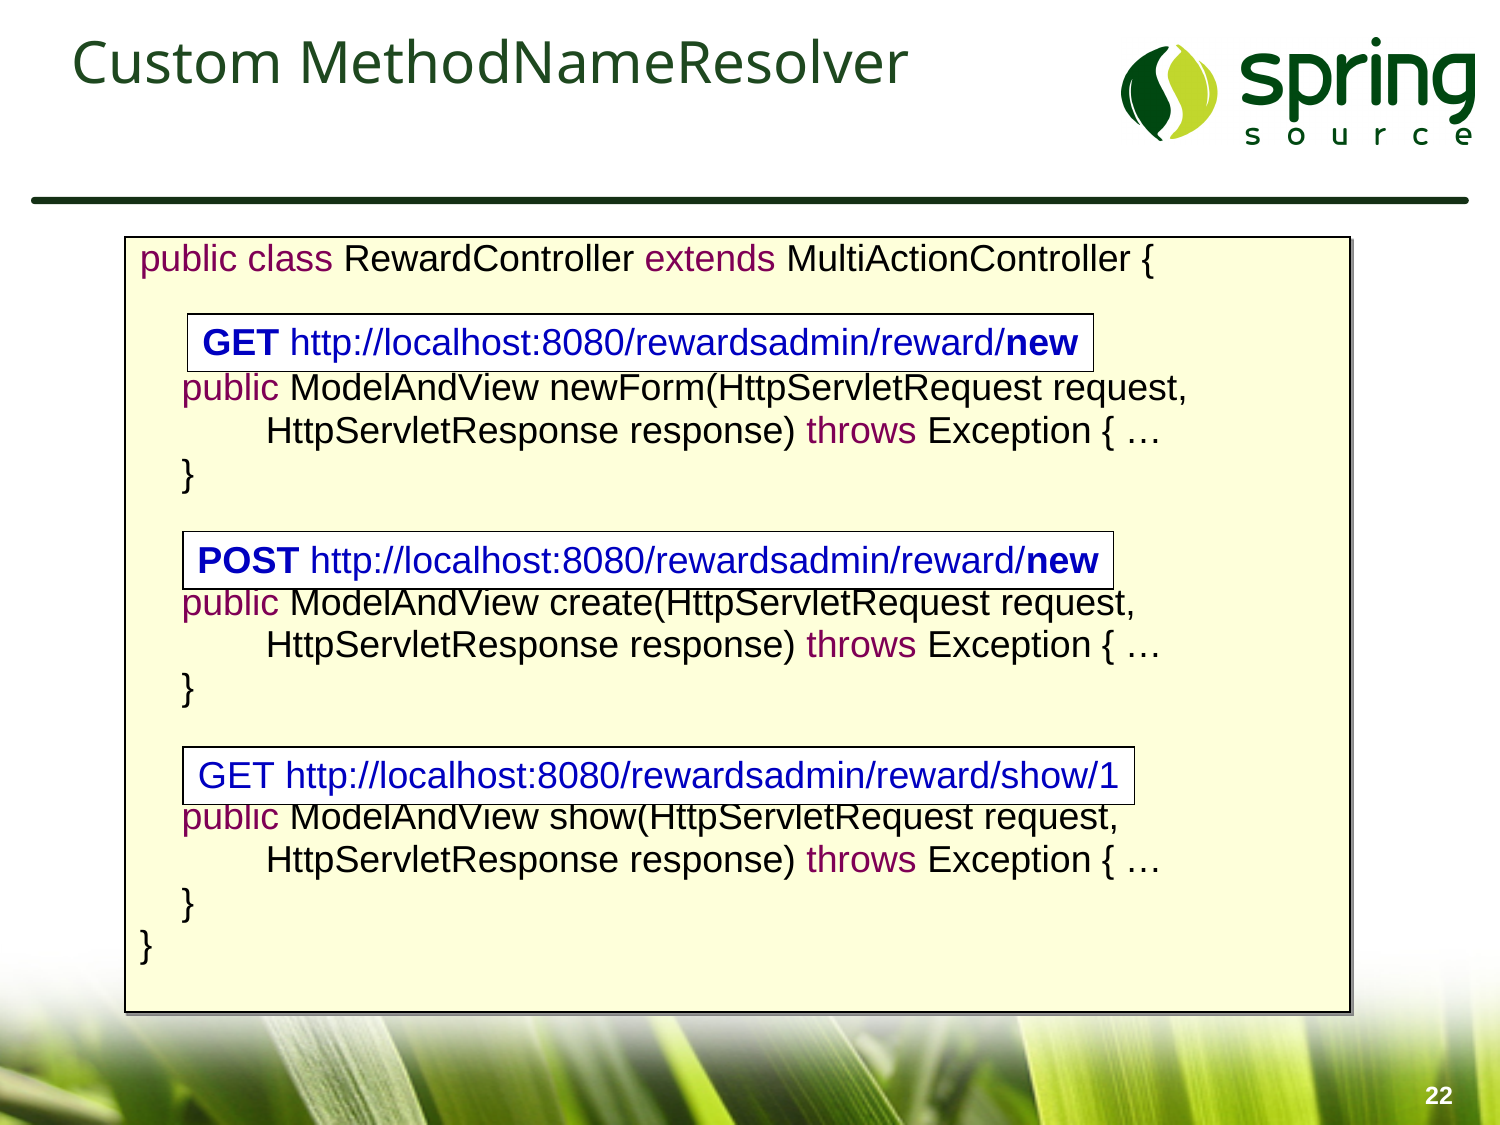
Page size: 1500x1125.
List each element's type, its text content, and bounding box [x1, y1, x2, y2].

picture [1121, 37, 1475, 145]
text_box POST http://localhost:8080/rewardsadmin/reward/new [182, 531, 1114, 589]
text_box GET http://localhost:8080/rewardsadmin/reward/show/1 [183, 747, 1135, 805]
text_box public class RewardController extends MultiActionController { public ModelAndView newForm(HttpServletRequest request, HttpServletResponse response) throws Exception { … } public ModelAndView create(HttpServletRequest request, HttpServletResponse response) throws Exception { … } public ModelAndView show(HttpServletRequest request, HttpServletResponse response) throws Exception { … } } [124, 237, 1351, 1013]
title Custom MethodNameResolver [56, 13, 1089, 176]
text_box GET http://localhost:8080/rewardsadmin/reward/new [187, 314, 1094, 372]
picture [0, 944, 1500, 1125]
